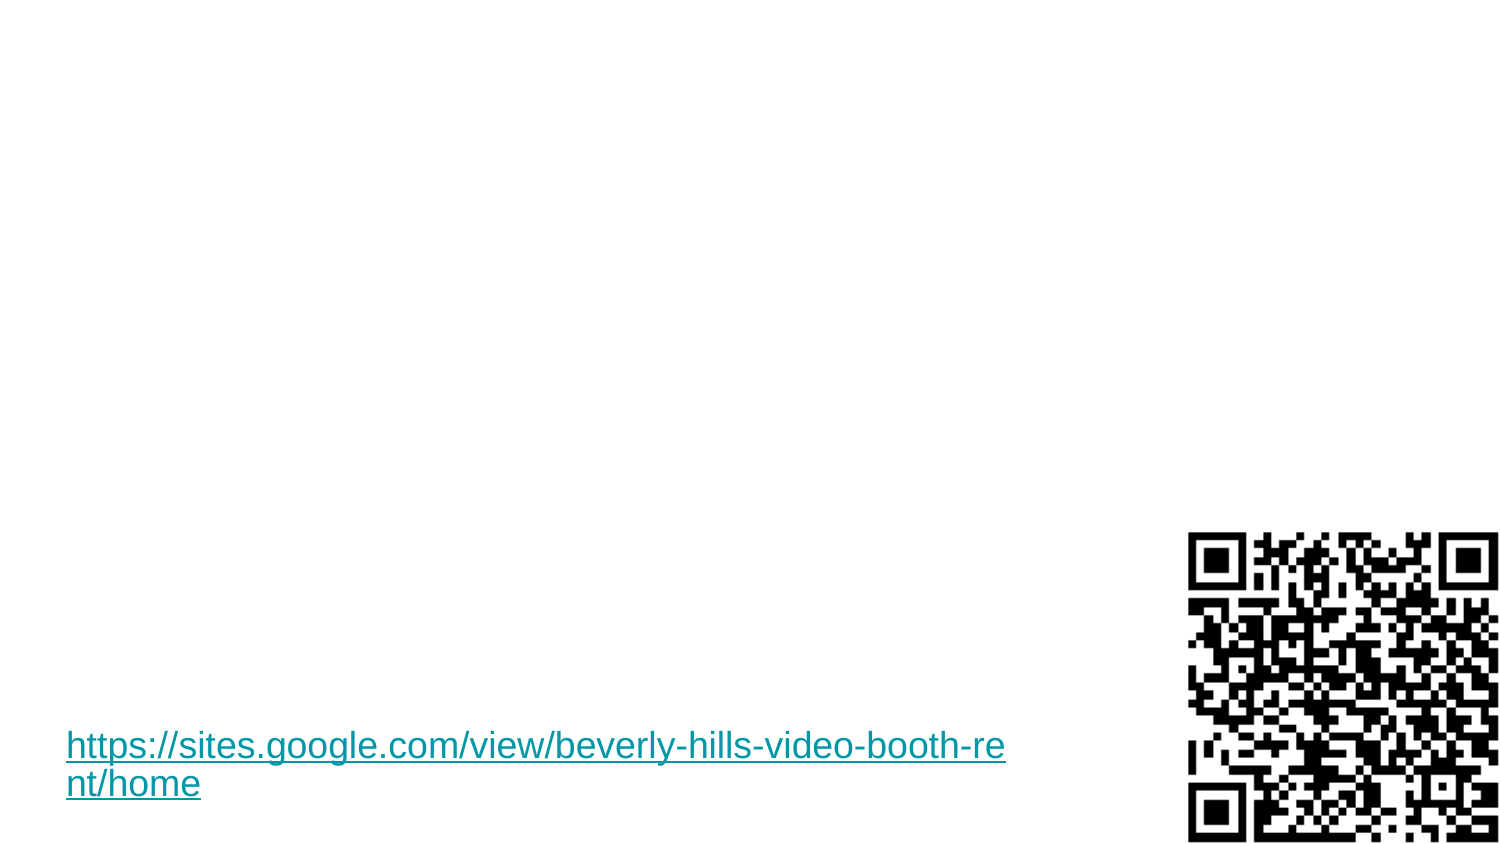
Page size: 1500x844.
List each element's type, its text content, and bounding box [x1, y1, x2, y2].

list https://sites.google.com/view/beverly-hills-video-booth-rent/home [51, 694, 1036, 794]
picture [1187, 531, 1500, 844]
